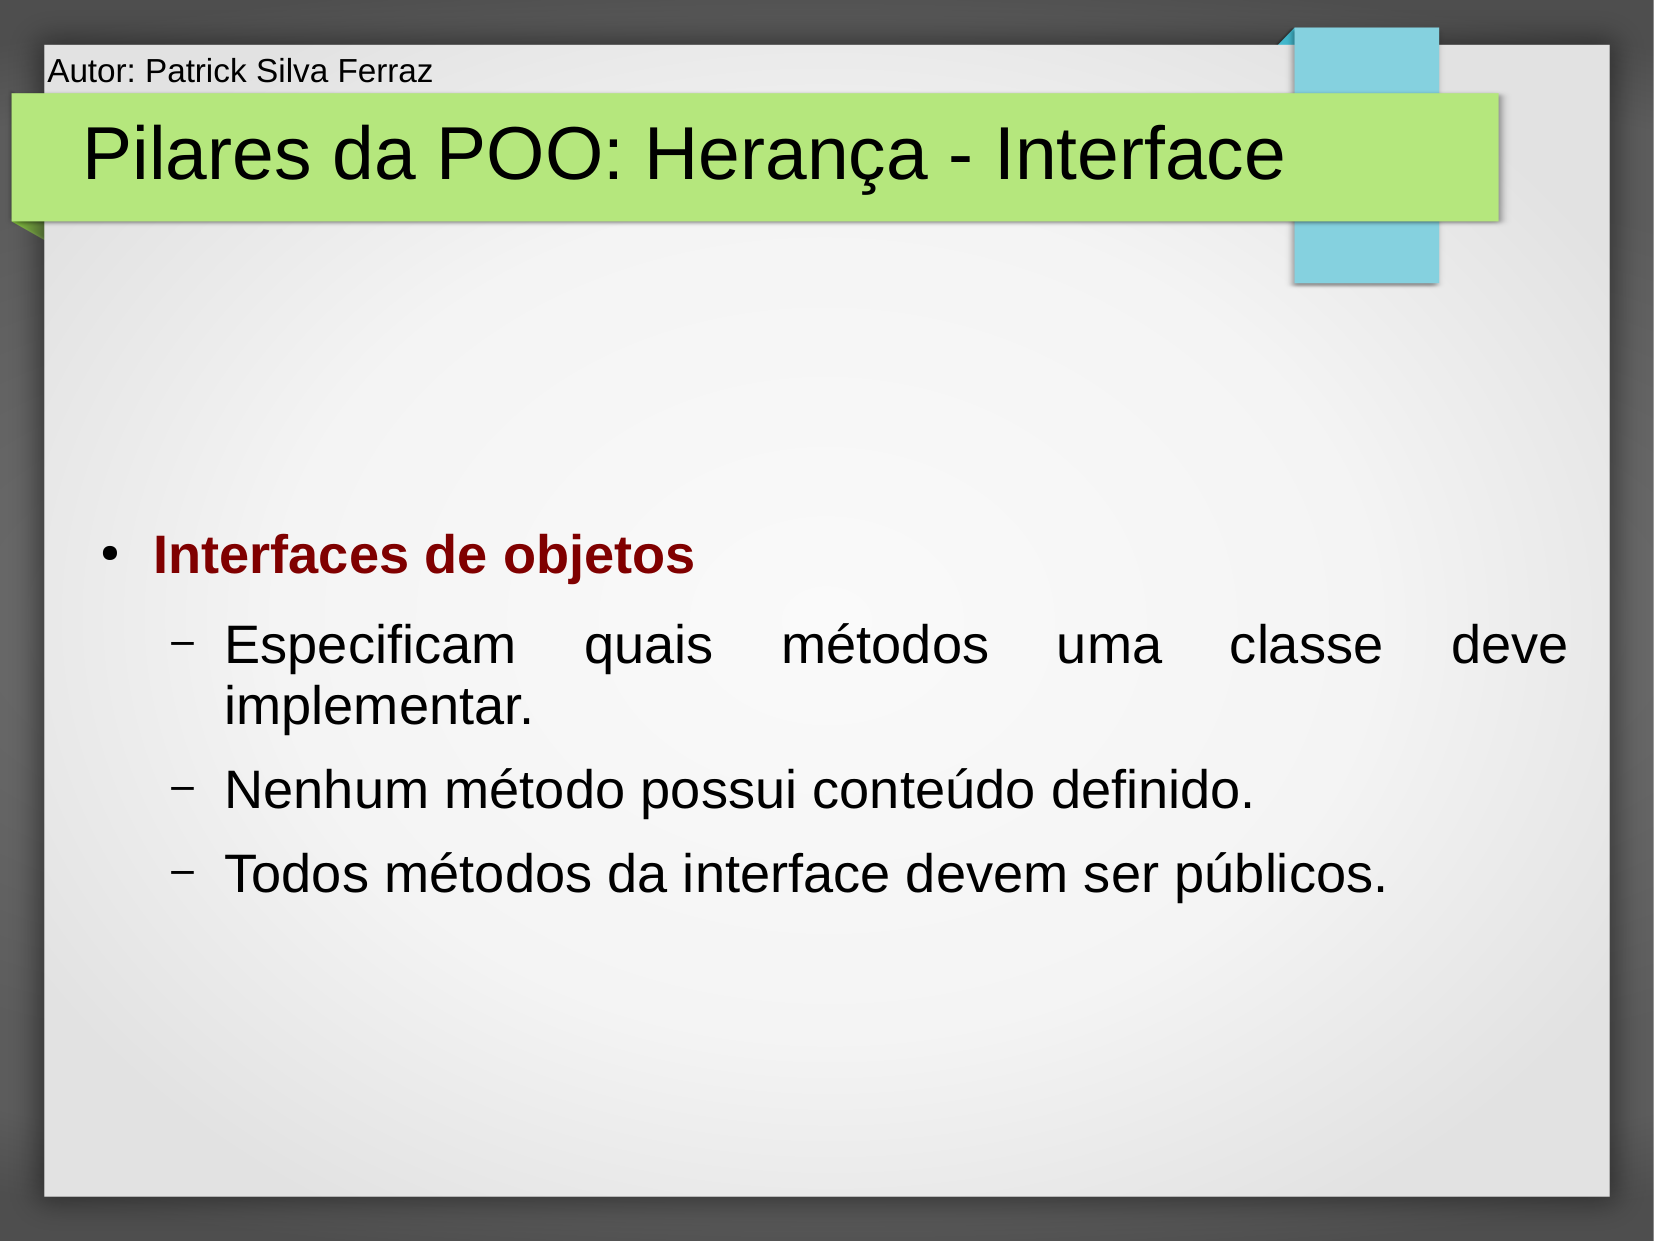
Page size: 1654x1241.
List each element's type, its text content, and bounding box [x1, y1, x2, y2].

picture [0, 0, 1654, 1241]
text_box Autor: Patrick Silva Ferraz [47, 47, 876, 95]
title Pilares da POO: Herança - Interface [82, 69, 1465, 238]
list Interfaces de objetos Especificam quais métodos uma classe deve implementar. Nenhum método possui conteúdo definido. Todos métodos da interface devem ser públicos. [82, 295, 1571, 1134]
